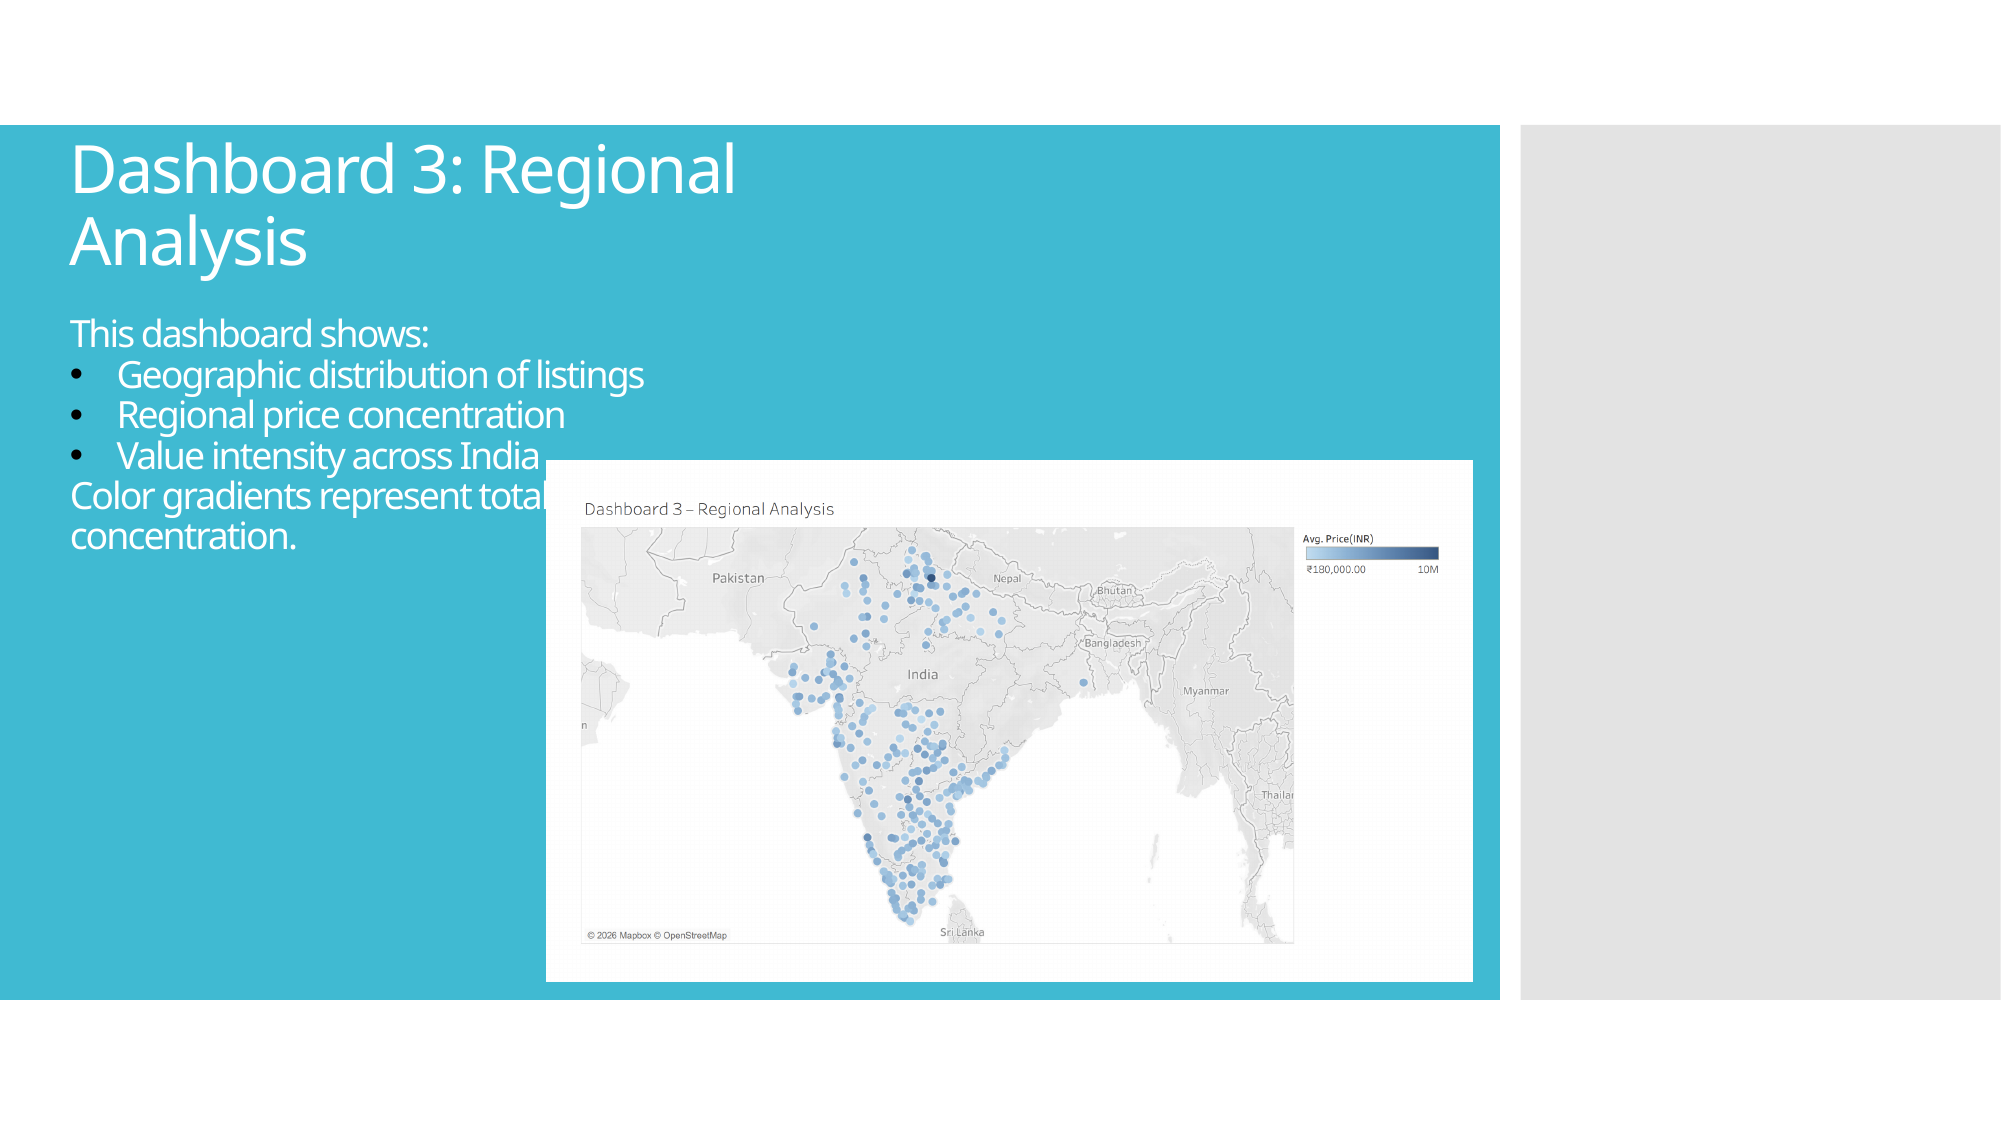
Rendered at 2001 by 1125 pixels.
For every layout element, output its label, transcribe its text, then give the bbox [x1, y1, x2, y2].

title Dashboard 3: Regional Analysis This dashboard shows: Geographic distribution of listings Regional price concentration Value intensity across India Color gradients represent total price concentration. [54, 128, 879, 493]
picture [546, 460, 1473, 982]
